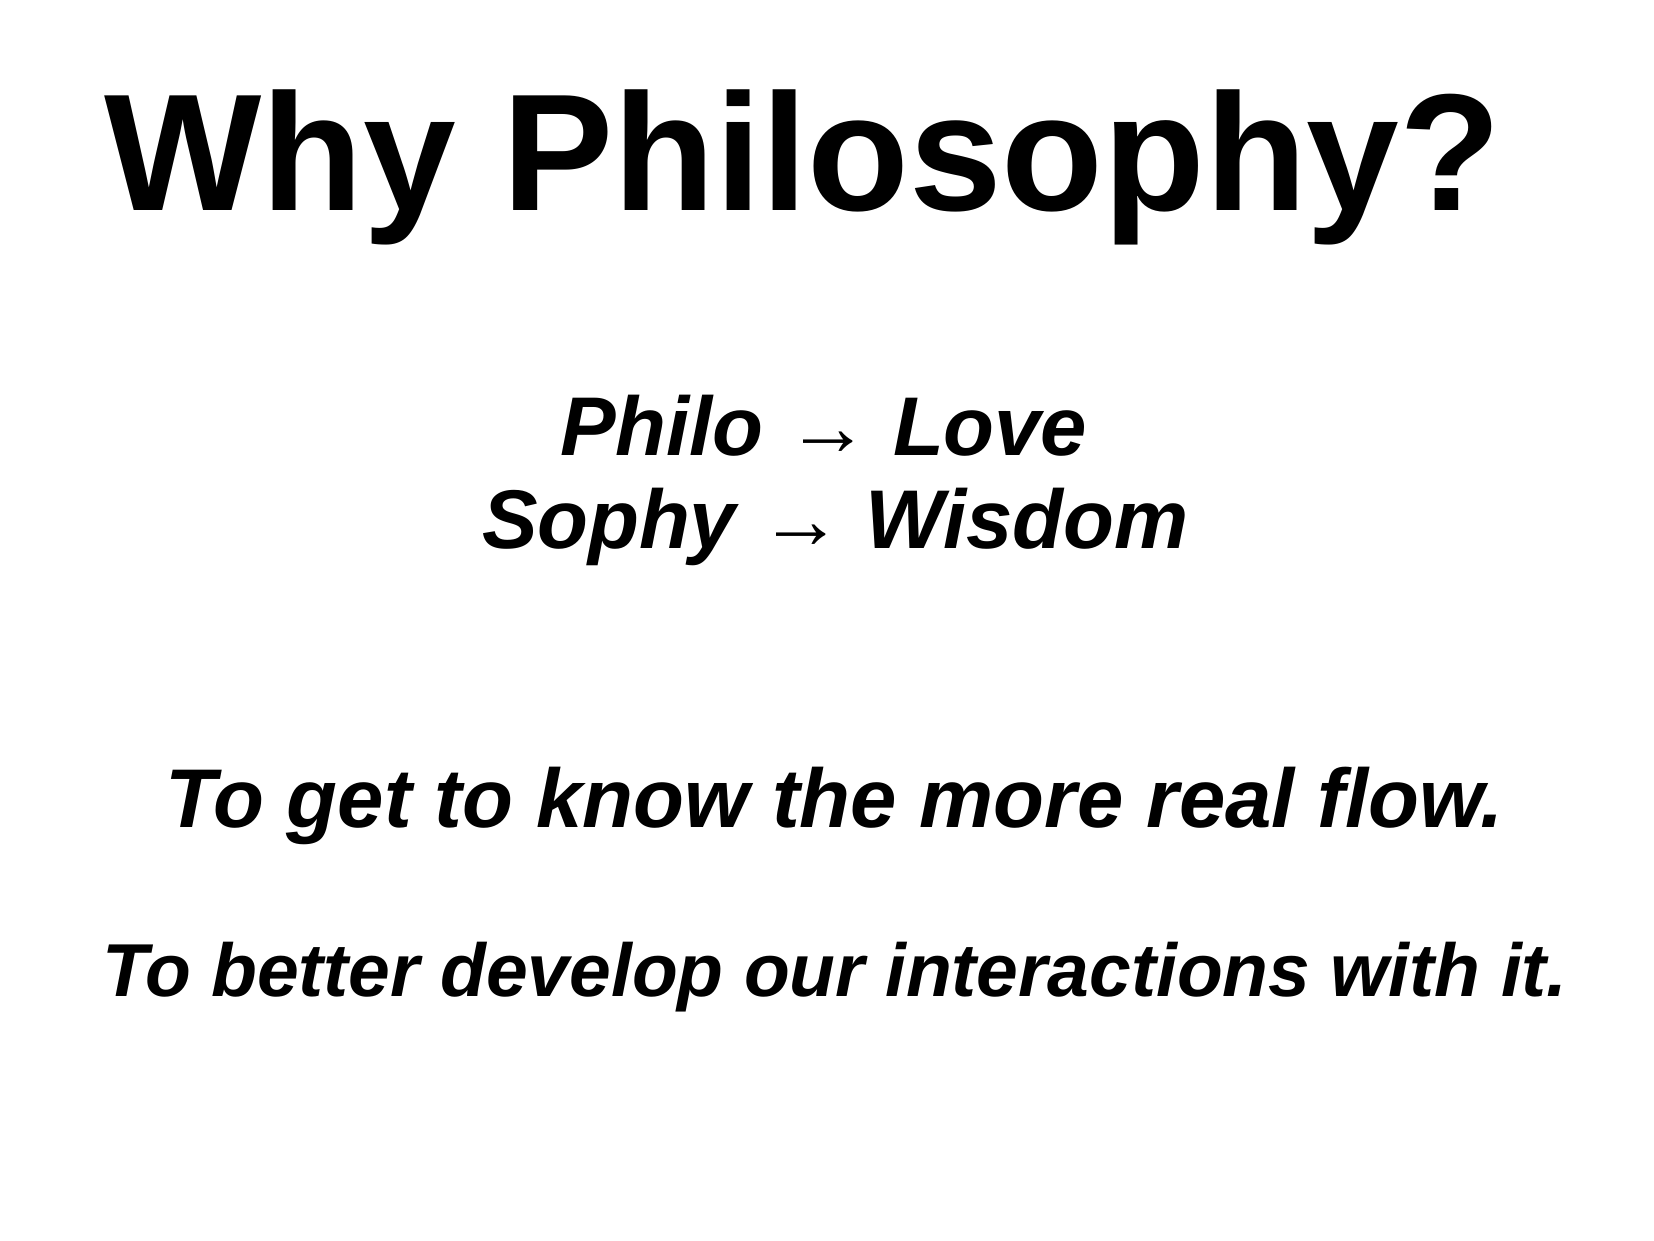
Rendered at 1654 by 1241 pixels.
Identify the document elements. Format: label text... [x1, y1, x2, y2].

title Why Philosophy? [82, 49, 1571, 257]
text_box Philo → Love Sophy → Wisdom To get to know the more real flow. To better develop our interactions with it. [33, 279, 1638, 1075]
